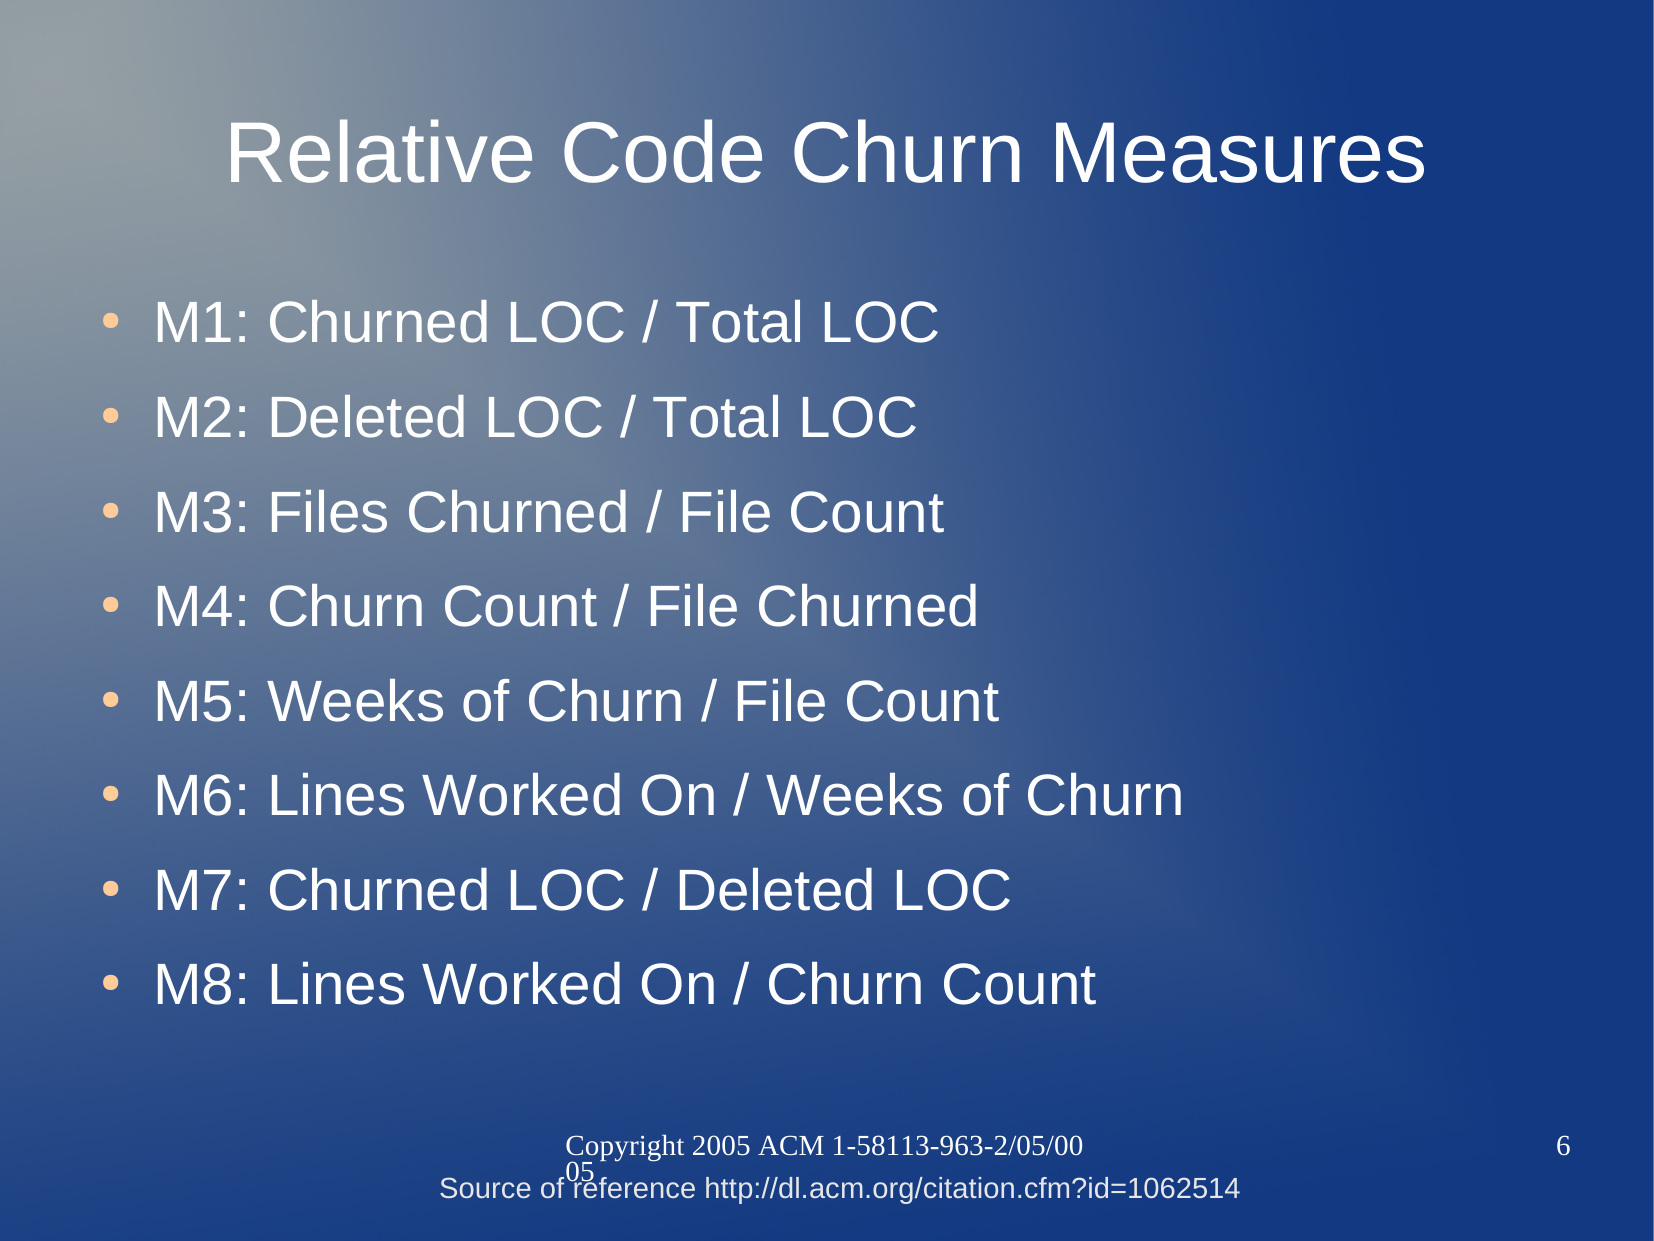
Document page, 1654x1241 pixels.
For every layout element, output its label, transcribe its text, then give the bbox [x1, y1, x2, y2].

title Relative Code Churn Measures [82, 49, 1571, 257]
list M1: Churned LOC / Total LOC M2: Deleted LOC / Total LOC M3: Files Churned / File Count M4: Churn Count / File Churned M5: Weeks of Churn / File Count M6: Lines Worked On / Weeks of Churn M7: Churned LOC / Deleted LOC M8: Lines Worked On / Churn Count [82, 290, 1571, 1018]
text_box Source of reference http://dl.acm.org/citation.cfm?id=1062514 [424, 1164, 1257, 1223]
picture [0, 0, 1654, 1241]
